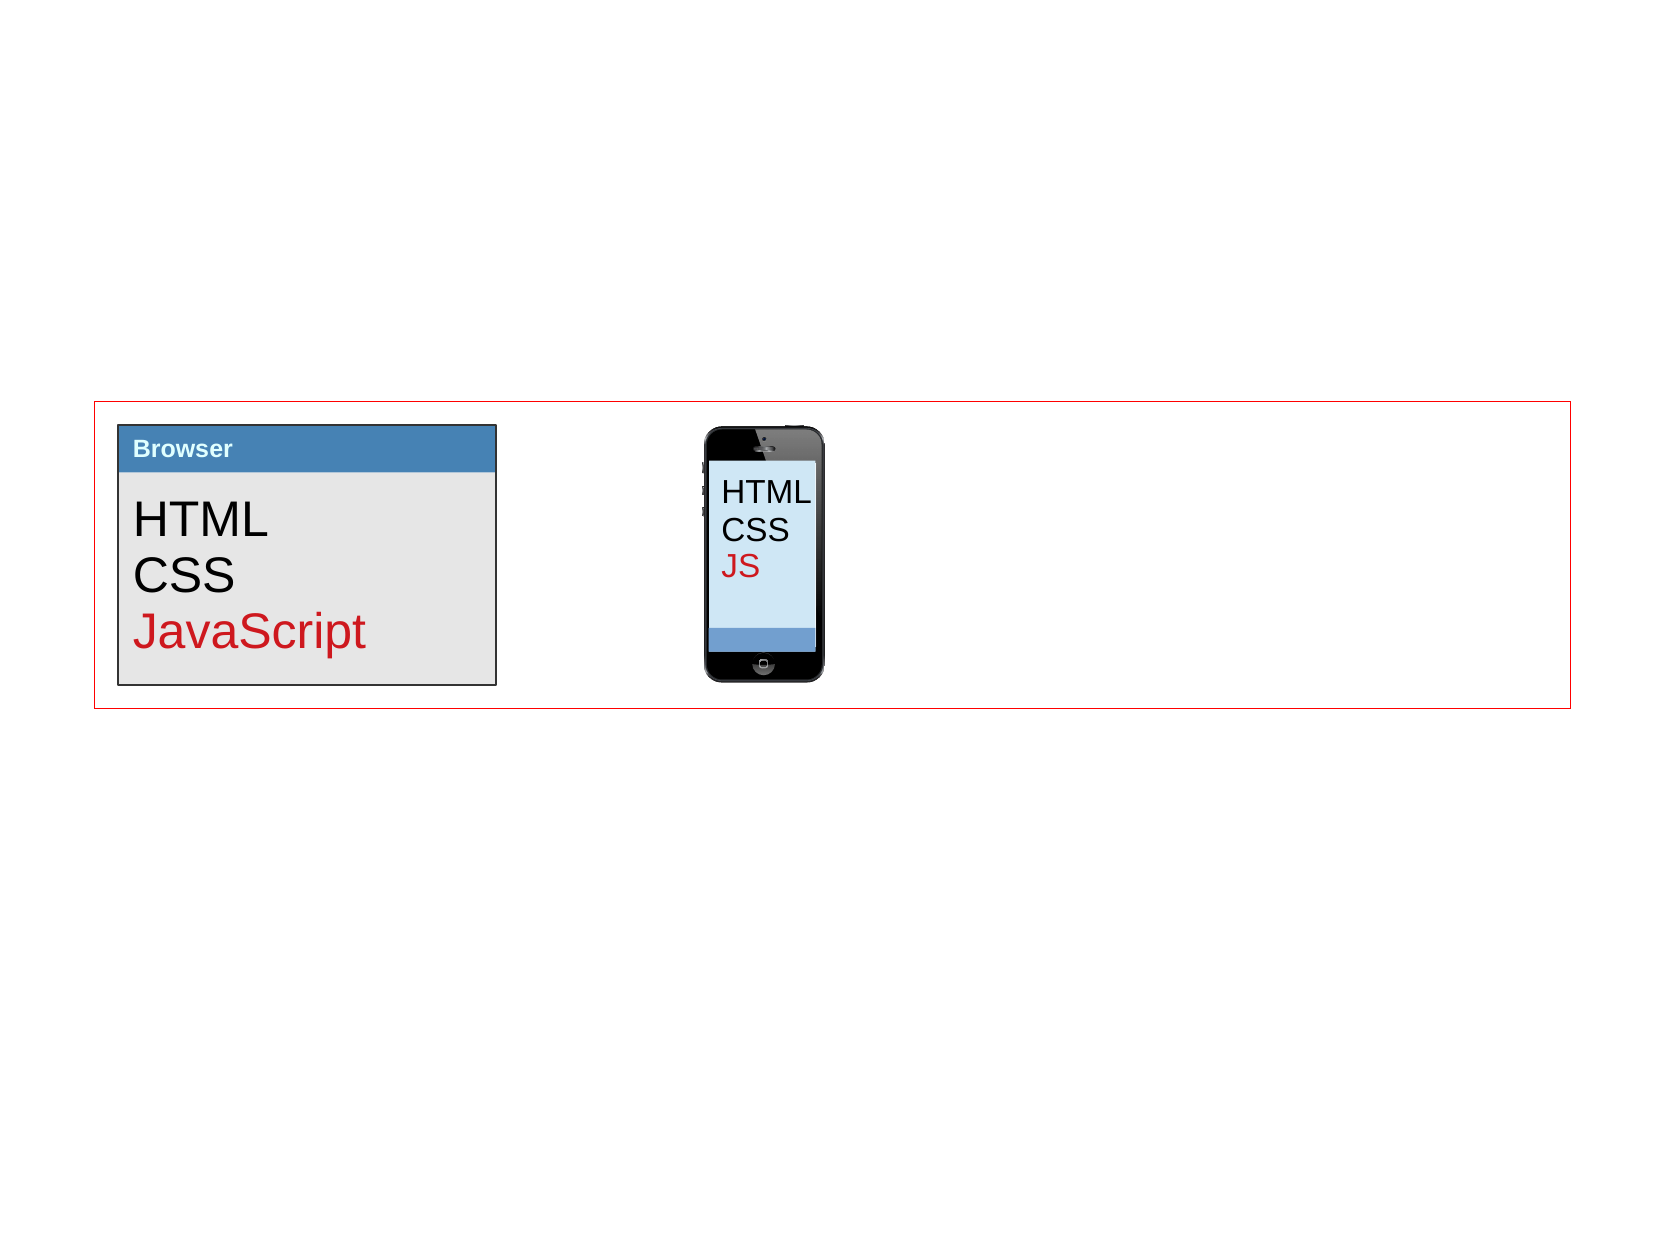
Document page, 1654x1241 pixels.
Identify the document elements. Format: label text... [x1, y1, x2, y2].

picture [696, 419, 833, 691]
text_box HTML CSS JavaScript [118, 484, 382, 667]
text_box [708, 593, 816, 652]
text_box HTML CSS JS [706, 466, 827, 593]
text_box Browser [119, 427, 249, 471]
text_box [119, 426, 495, 684]
text_box [709, 460, 816, 466]
